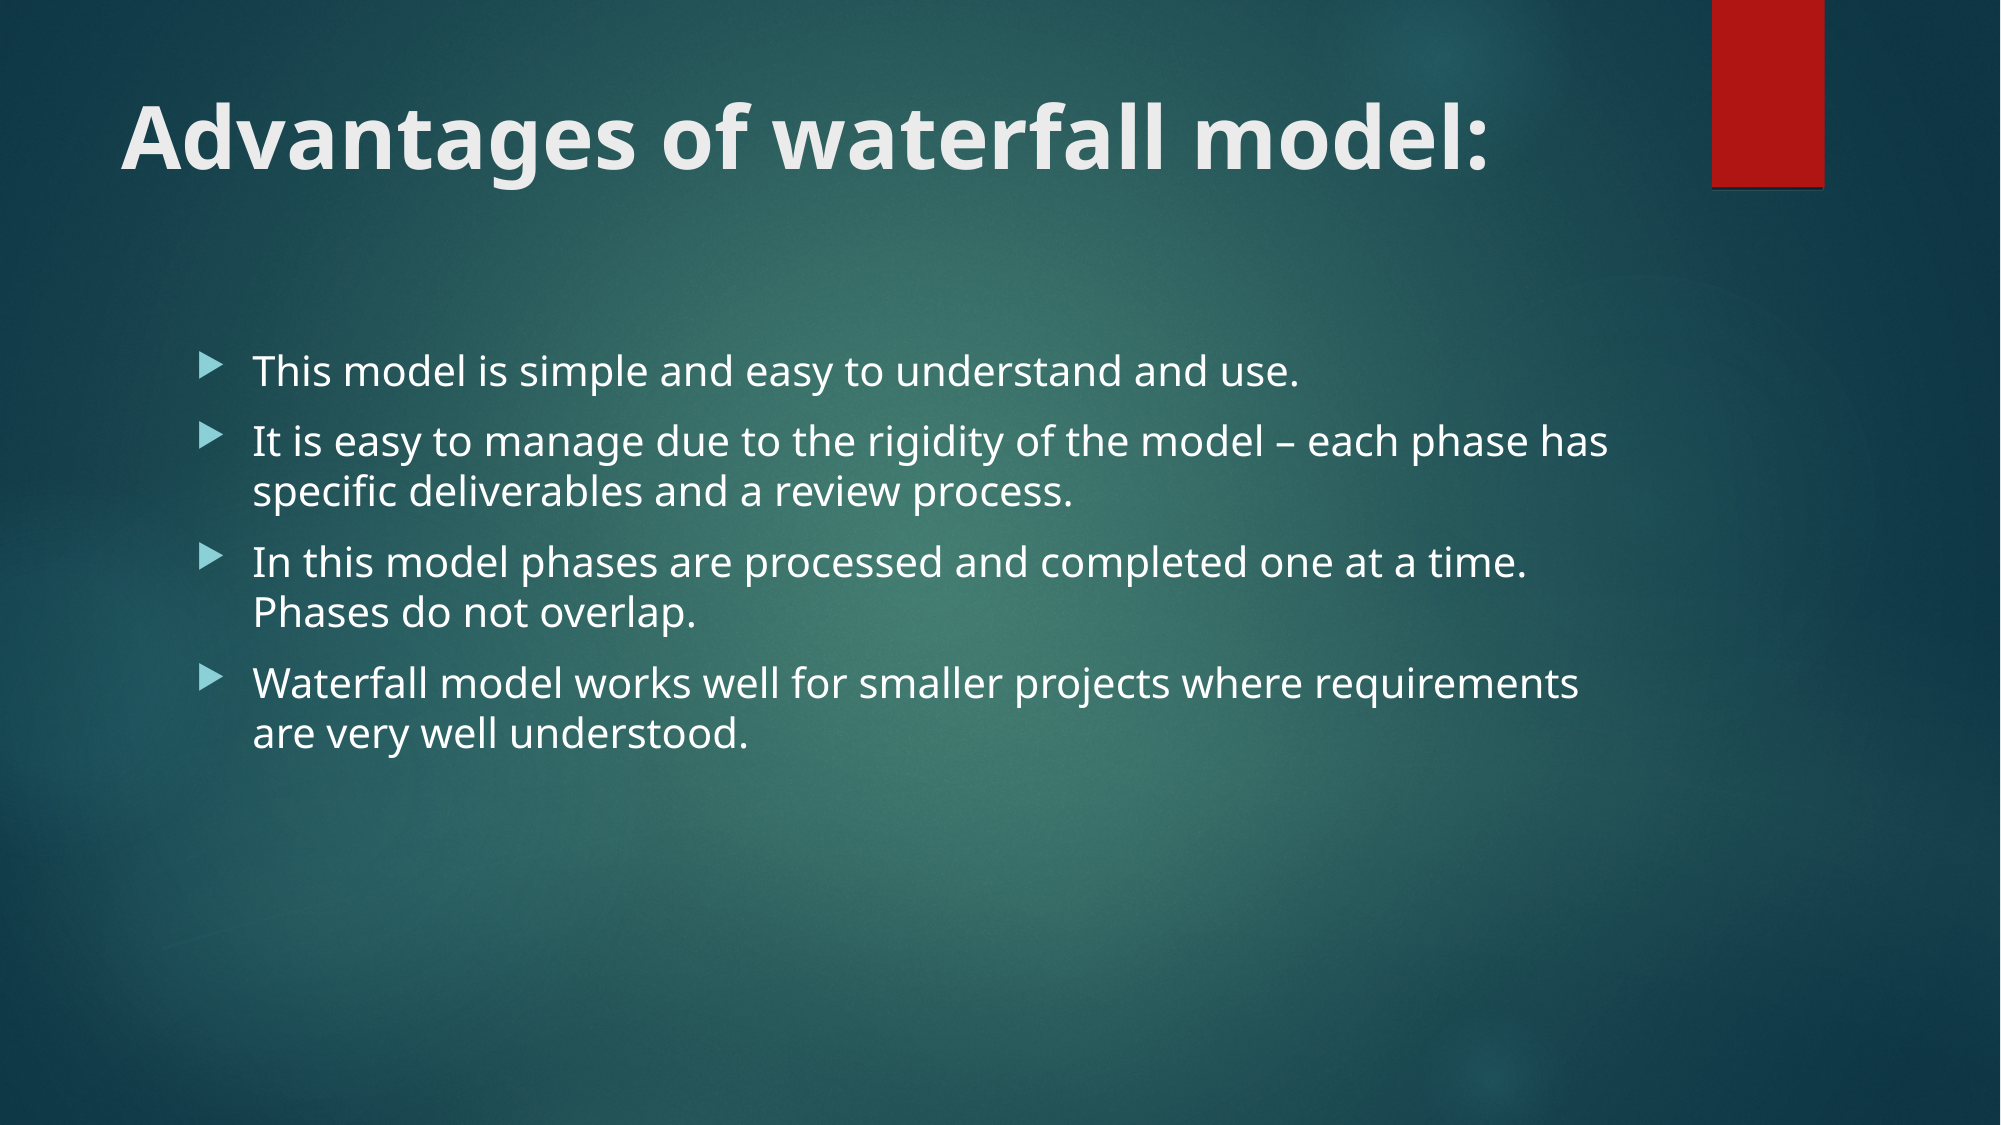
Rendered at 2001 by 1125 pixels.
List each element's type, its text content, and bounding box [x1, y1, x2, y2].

list This model is simple and easy to understand and use. It is easy to manage due to the rigidity of the model – each phase has specific deliverables and a review process. In this model phases are processed and completed one at a time. Phases do not overlap. Waterfall model works well for smaller projects where requirements are very well understood. [181, 336, 1649, 1025]
picture [0, 0, 2001, 1125]
title Advantages of waterfall model: [106, 74, 1649, 304]
